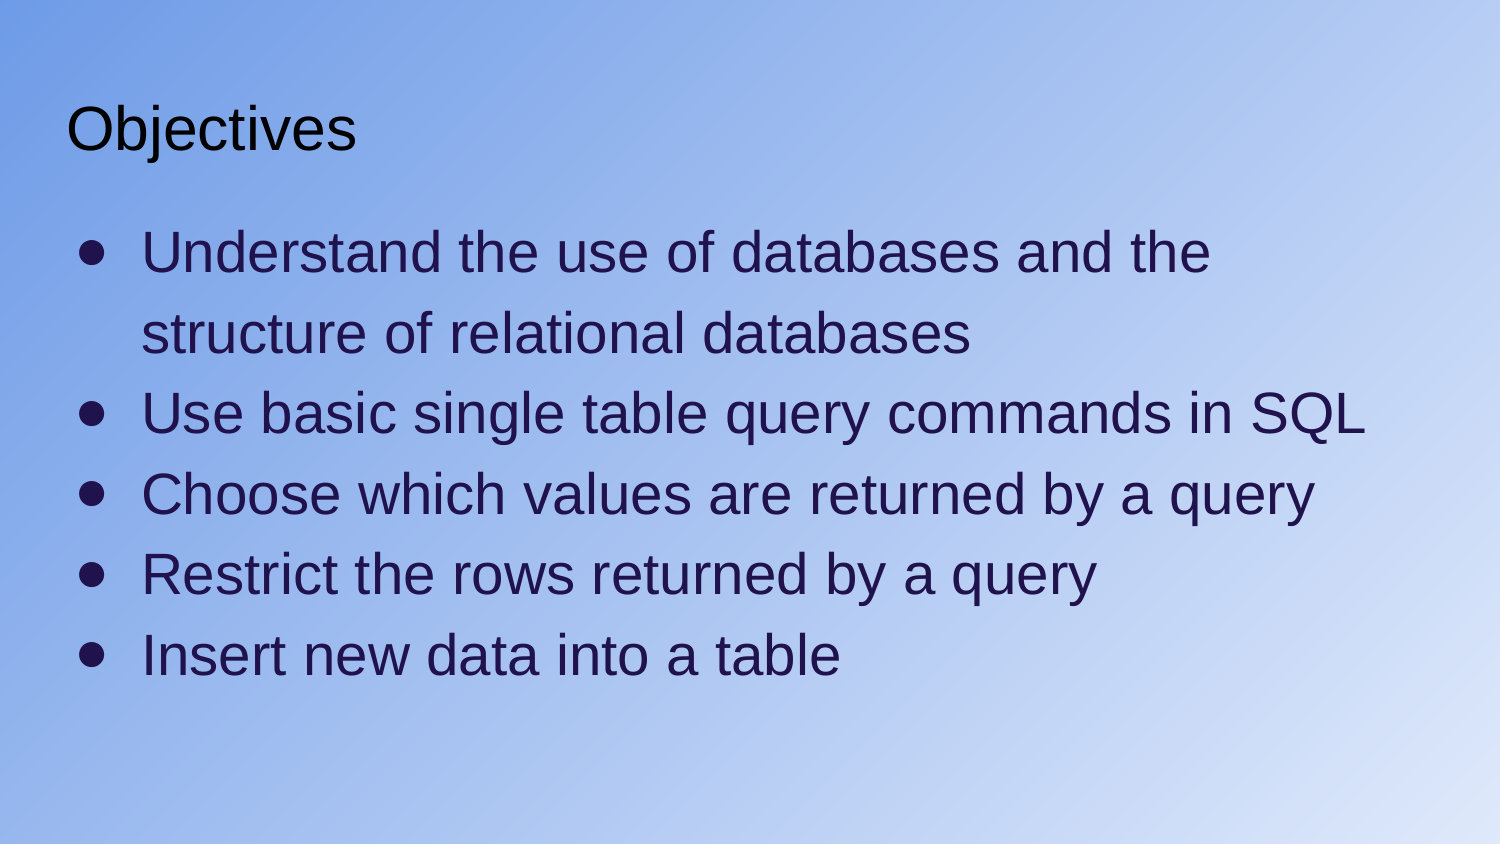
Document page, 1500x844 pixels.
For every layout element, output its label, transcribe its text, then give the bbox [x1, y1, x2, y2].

list Understand the use of databases and the structure of relational databases Use basic single table query commands in SQL Choose which values are returned by a query Restrict the rows returned by a query Insert new data into a table [51, 189, 1449, 750]
title Objectives [51, 72, 1449, 167]
